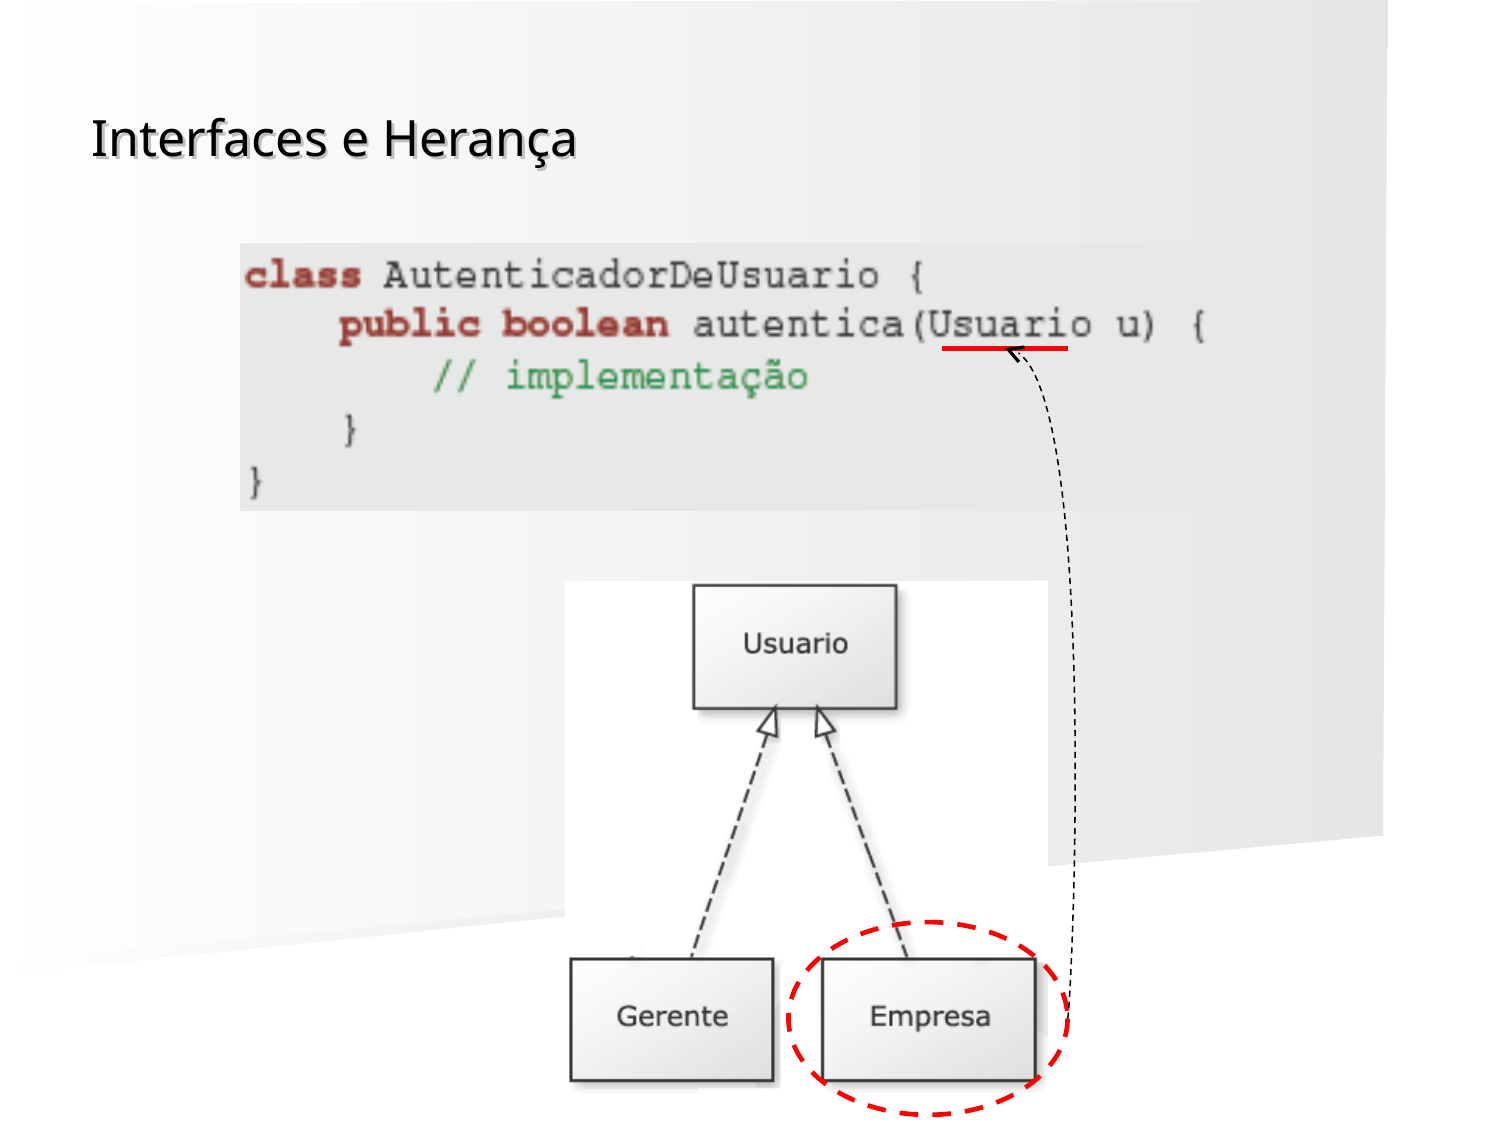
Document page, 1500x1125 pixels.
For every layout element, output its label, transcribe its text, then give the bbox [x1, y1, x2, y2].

title Interfaces e Herança [76, 42, 1427, 231]
picture [240, 243, 1231, 511]
picture [565, 581, 1048, 1093]
